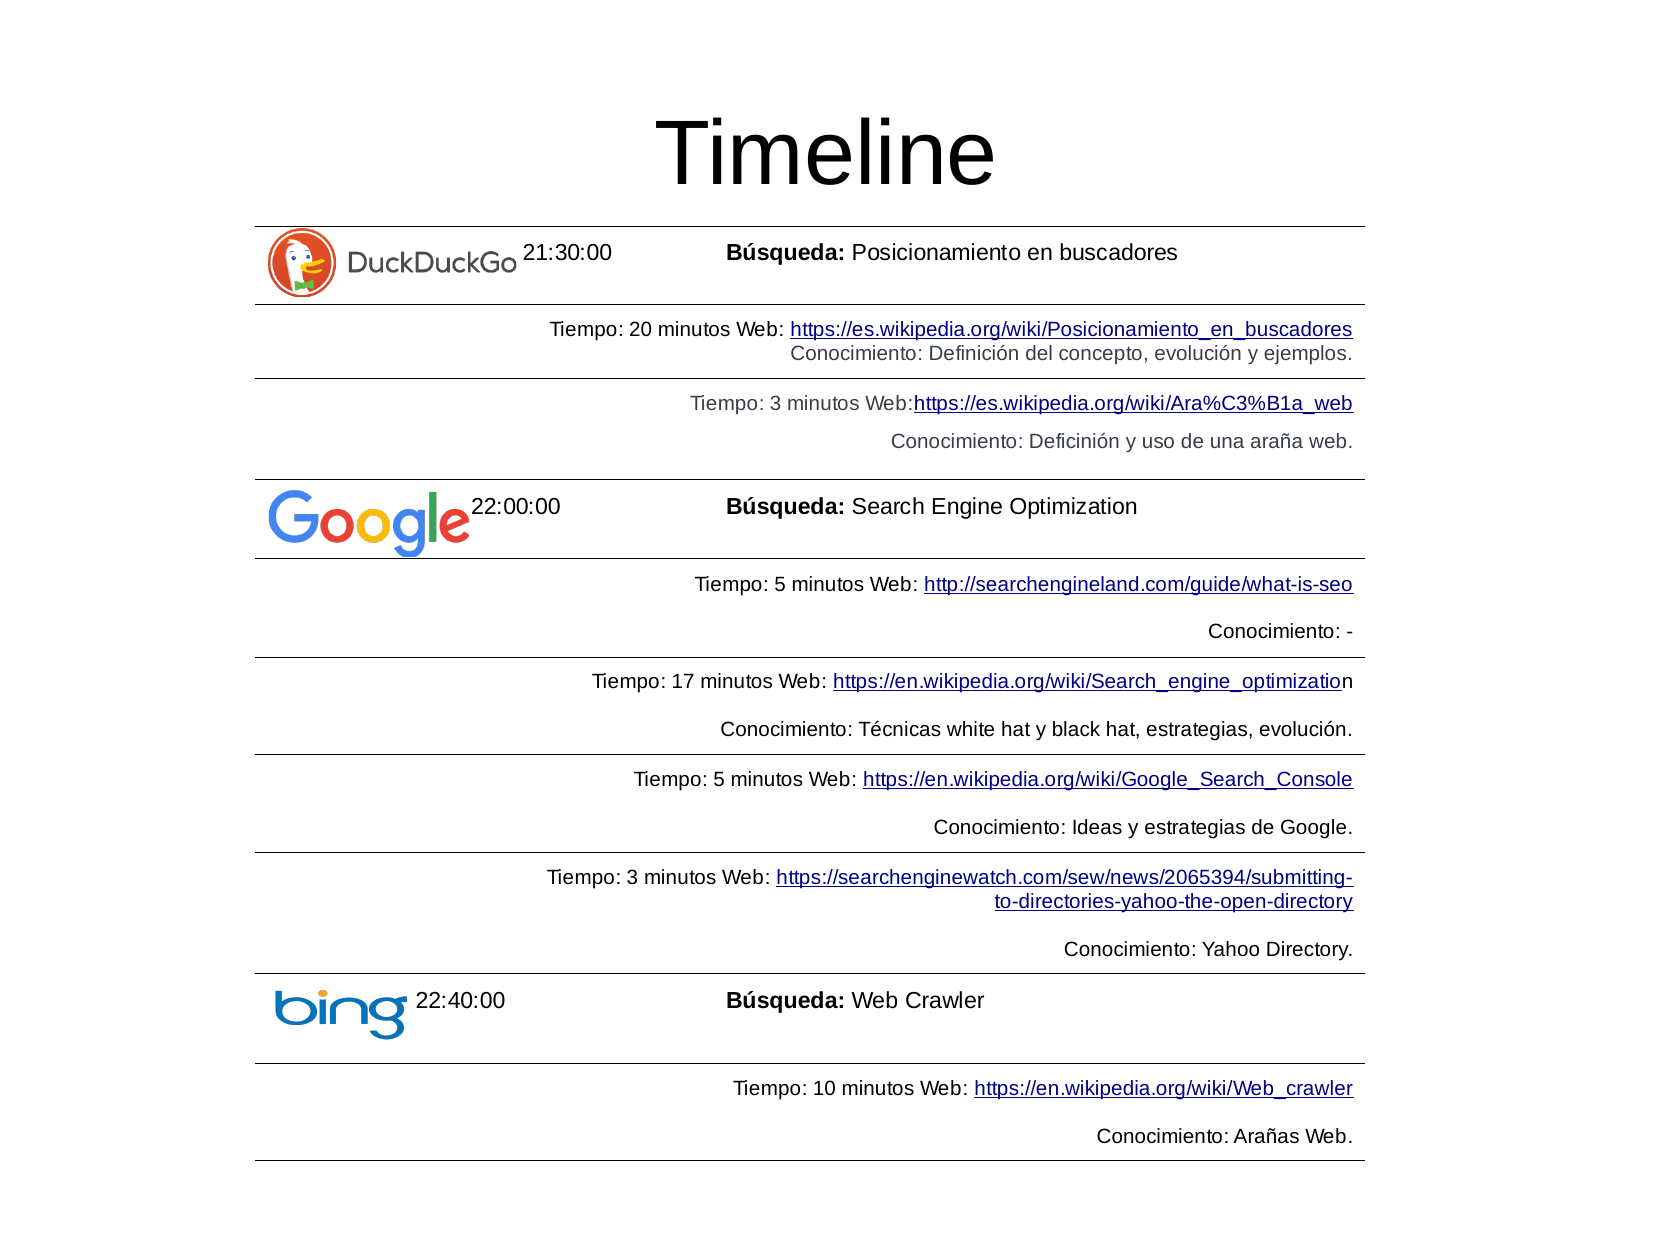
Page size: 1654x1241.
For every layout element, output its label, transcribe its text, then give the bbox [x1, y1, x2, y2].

title Timeline [82, 49, 1571, 257]
chart [90, 143, 1654, 1205]
